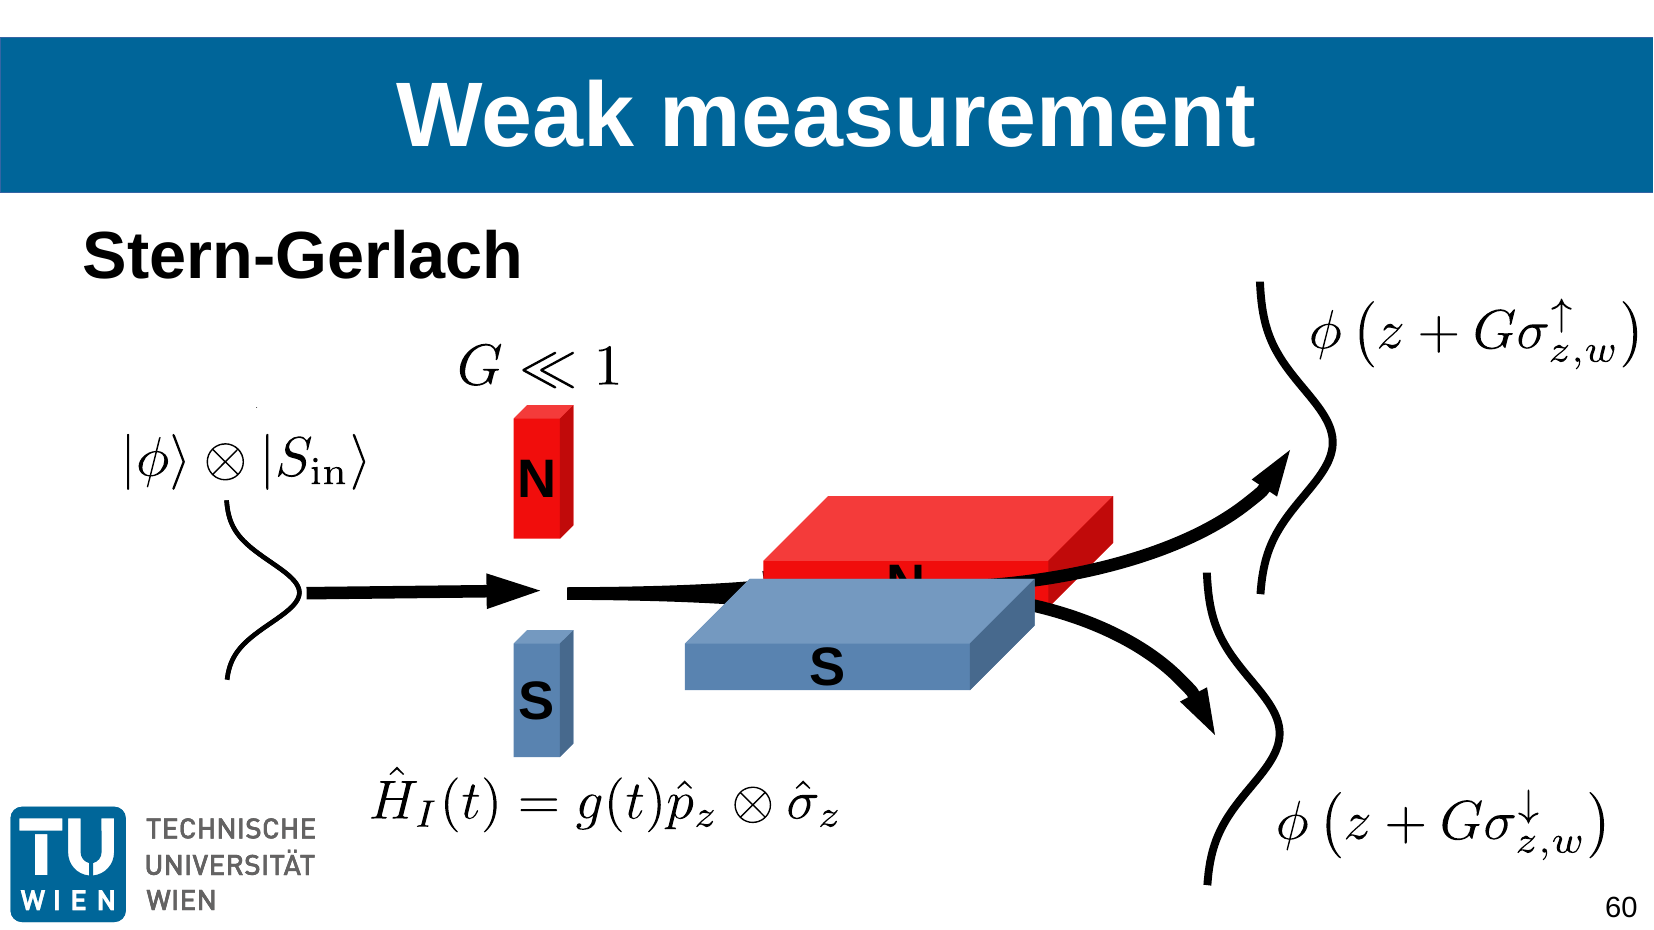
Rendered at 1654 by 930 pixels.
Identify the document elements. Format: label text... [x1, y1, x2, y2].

picture [1168, 263, 1653, 906]
title Weak measurement [0, 37, 1653, 193]
text_box S [684, 644, 969, 691]
picture [356, 765, 843, 841]
picture [113, 407, 382, 692]
text_box N [513, 419, 559, 539]
text_box N [763, 561, 1048, 608]
list Stern-Gerlach [82, 217, 1571, 301]
text_box S [513, 644, 559, 758]
picture [458, 338, 624, 399]
